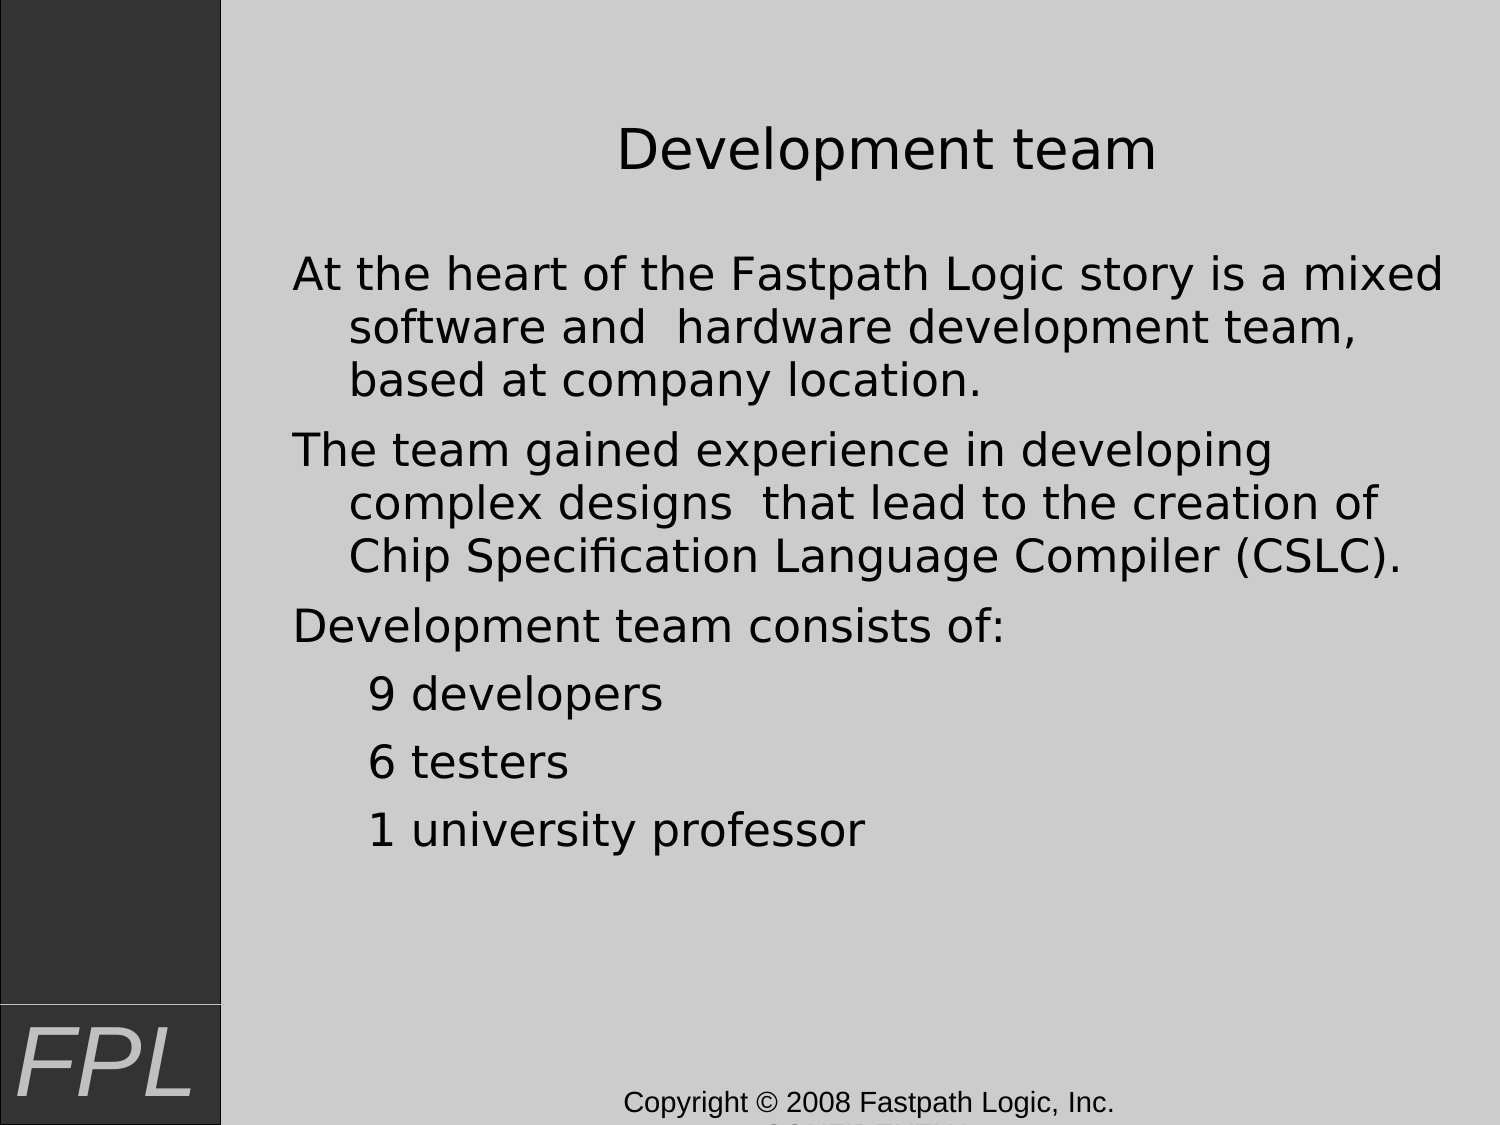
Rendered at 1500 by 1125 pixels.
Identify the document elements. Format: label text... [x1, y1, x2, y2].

list At the heart of the Fastpath Logic story is a mixed software and hardware development team, based at company location. The team gained experience in developing complex designs that lead to the creation of Chip Specification Language Compiler (CSLC). Development team consists of: 9 developers 6 testers 1 university professor [292, 247, 1483, 1070]
title Development team [387, 52, 1388, 247]
